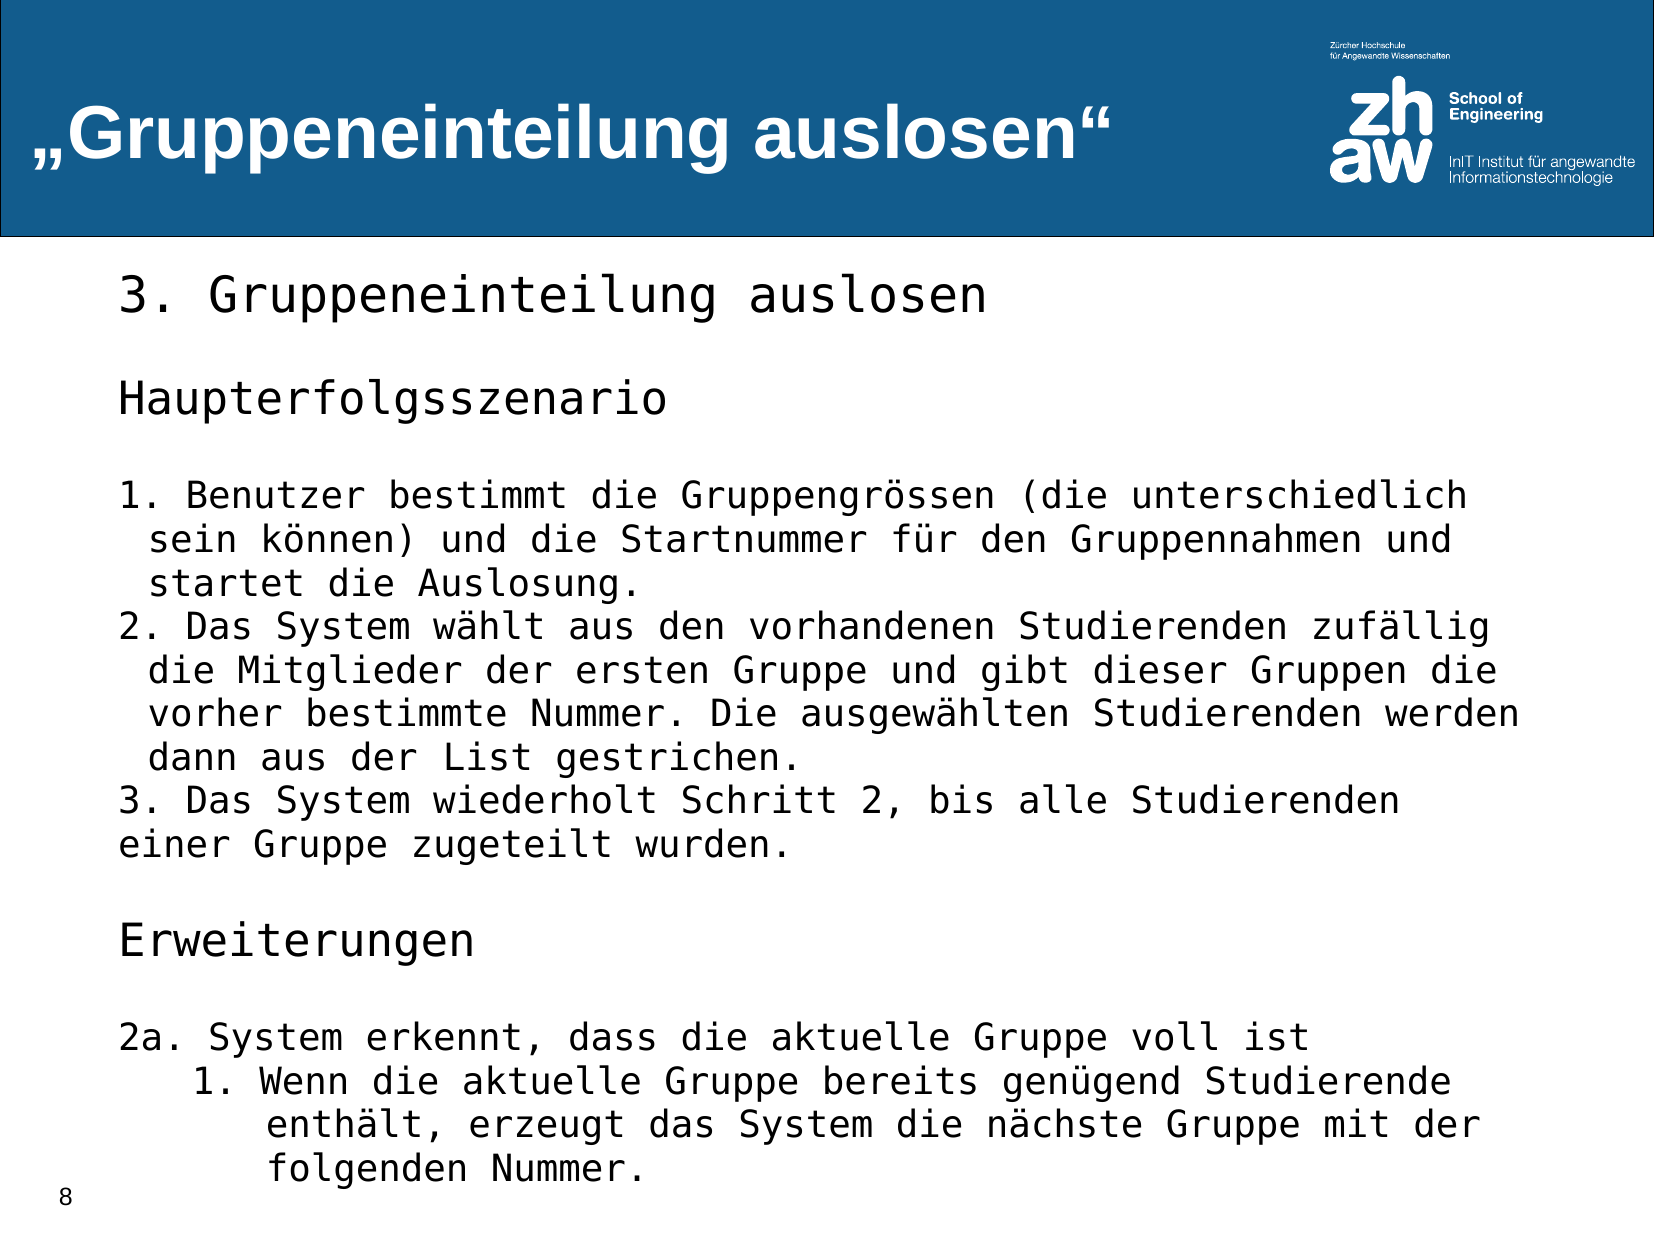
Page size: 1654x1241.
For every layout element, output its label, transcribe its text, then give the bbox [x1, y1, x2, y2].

text_box 3. Gruppeneinteilung auslosen Haupterfolgsszenario 1. Benutzer bestimmt die Gruppengrössen (die unterschiedlich sein können) und die Startnummer für den Gruppennahmen und startet die Auslosung. 2. Das System wählt aus den vorhandenen Studierenden zufällig die Mitglieder der ersten Gruppe und gibt dieser Gruppen die vorher bestimmte Nummer. Die ausgewählten Studierenden werden dann aus der List gestrichen. 3. Das System wiederholt Schritt 2, bis alle Studierenden einer Gruppe zugeteilt wurden. Erweiterungen 2a. System erkennt, dass die aktuelle Gruppe voll ist 1. Wenn die aktuelle Gruppe bereits genügend Studierende enthält, erzeugt das System die nächste Gruppe mit der folgenden Nummer. [118, 265, 1536, 1191]
title „Gruppeneinteilung auslosen“ [29, 29, 1442, 237]
